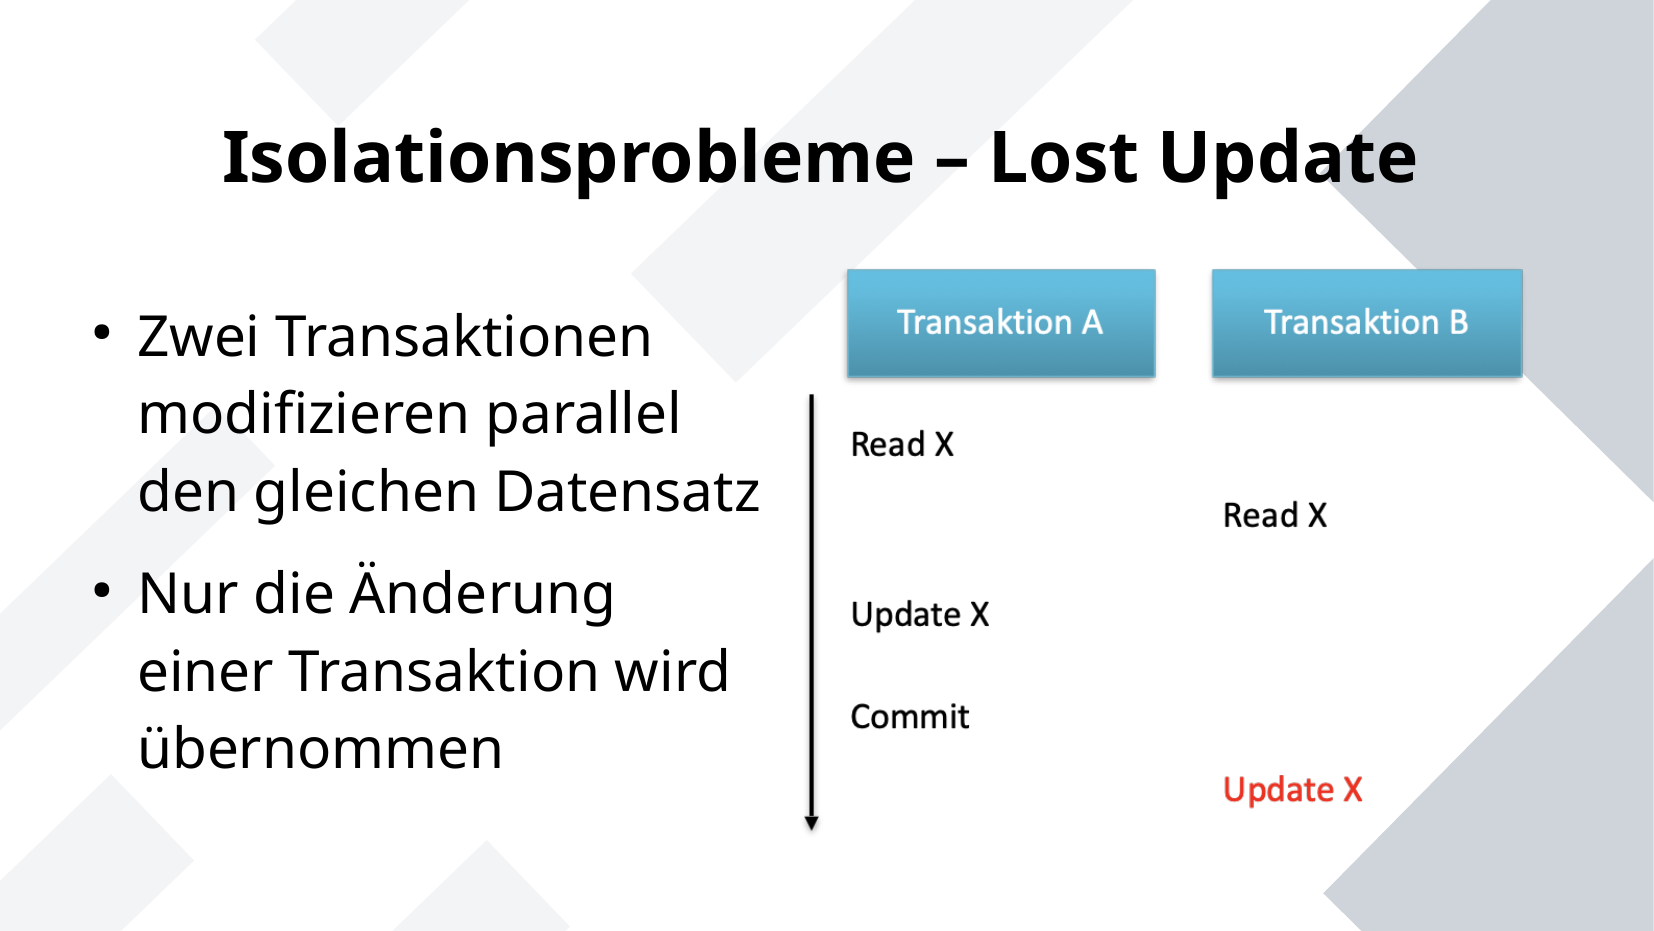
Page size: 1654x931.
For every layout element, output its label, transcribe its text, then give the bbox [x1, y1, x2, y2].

title Isolationsprobleme – Lost Update [76, 76, 1565, 233]
picture [797, 265, 1531, 843]
list Zwei Transaktionen modifizieren parallel den gleichen Datensatz Nur die Änderung einer Transaktion wird übernommen [76, 295, 768, 835]
